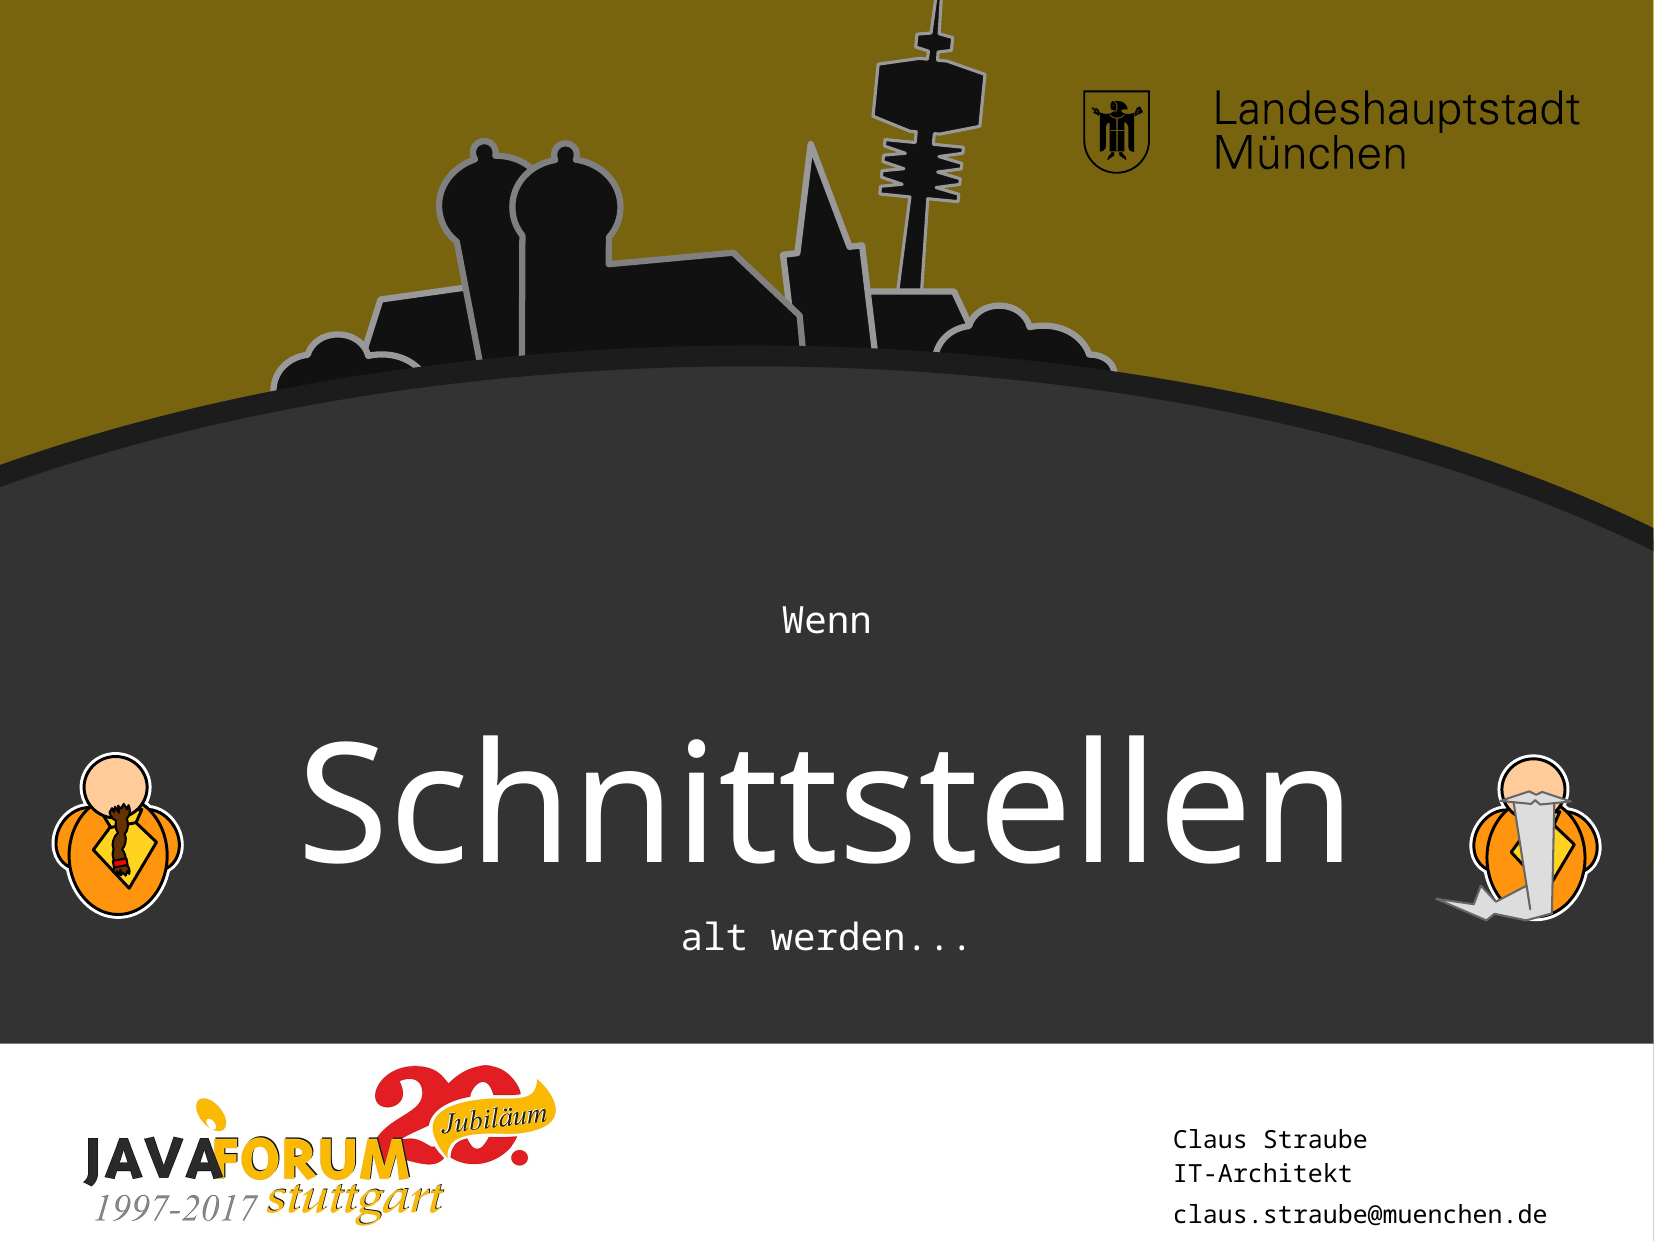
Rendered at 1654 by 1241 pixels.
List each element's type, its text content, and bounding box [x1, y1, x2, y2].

text_box Claus Straube IT-Architekt claus.straube@muenchen.de [1158, 1114, 1574, 1229]
picture [1078, 85, 1584, 179]
text_box [0, 0, 1654, 1241]
text_box Wenn Schnittstellen alt werden... [82, 297, 1571, 1043]
picture [82, 1065, 559, 1226]
